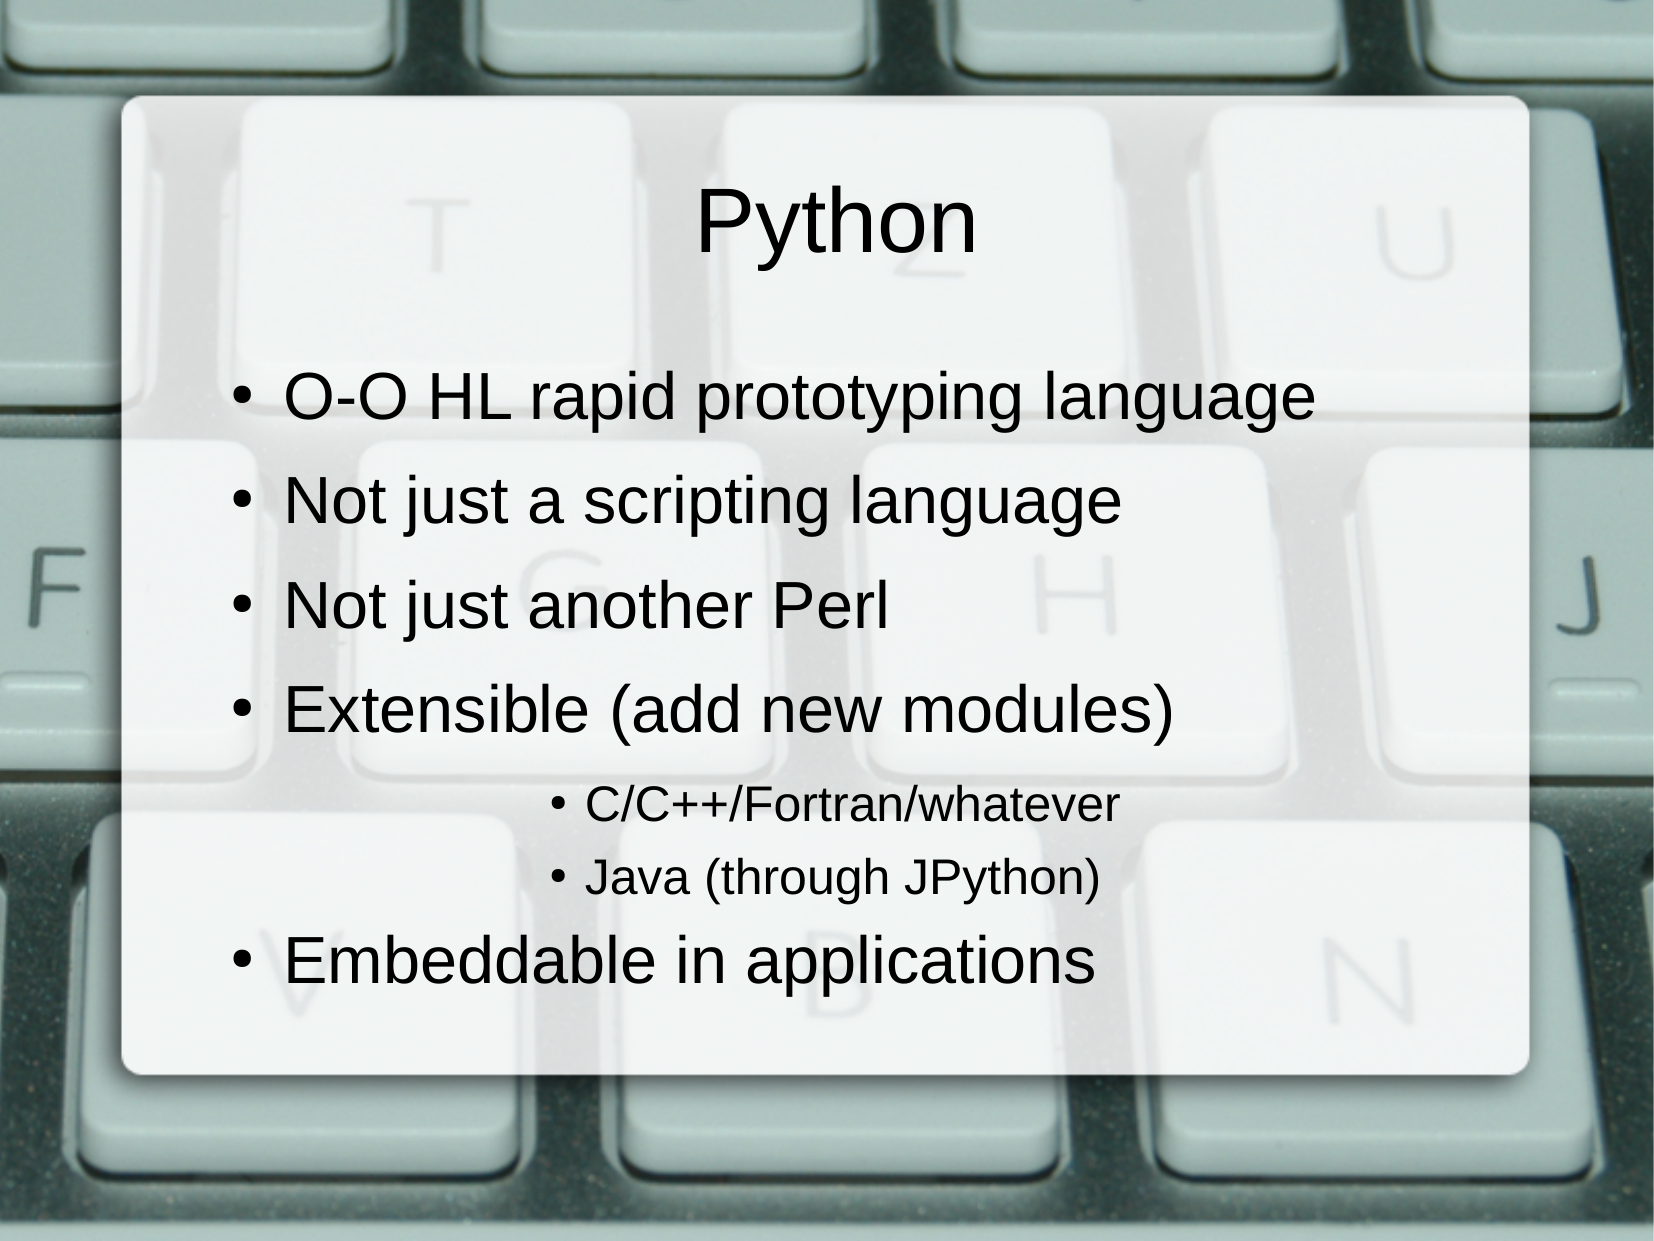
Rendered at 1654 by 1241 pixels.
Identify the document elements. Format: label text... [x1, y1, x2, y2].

list O-O HL rapid prototyping language Not just a scripting language Not just another Perl Extensible (add new modules) C/C++/Fortran/whatever Java (through JPython) Embeddable in applications [195, 255, 1654, 1074]
title Python [135, 117, 1506, 325]
picture [0, 0, 1654, 1241]
